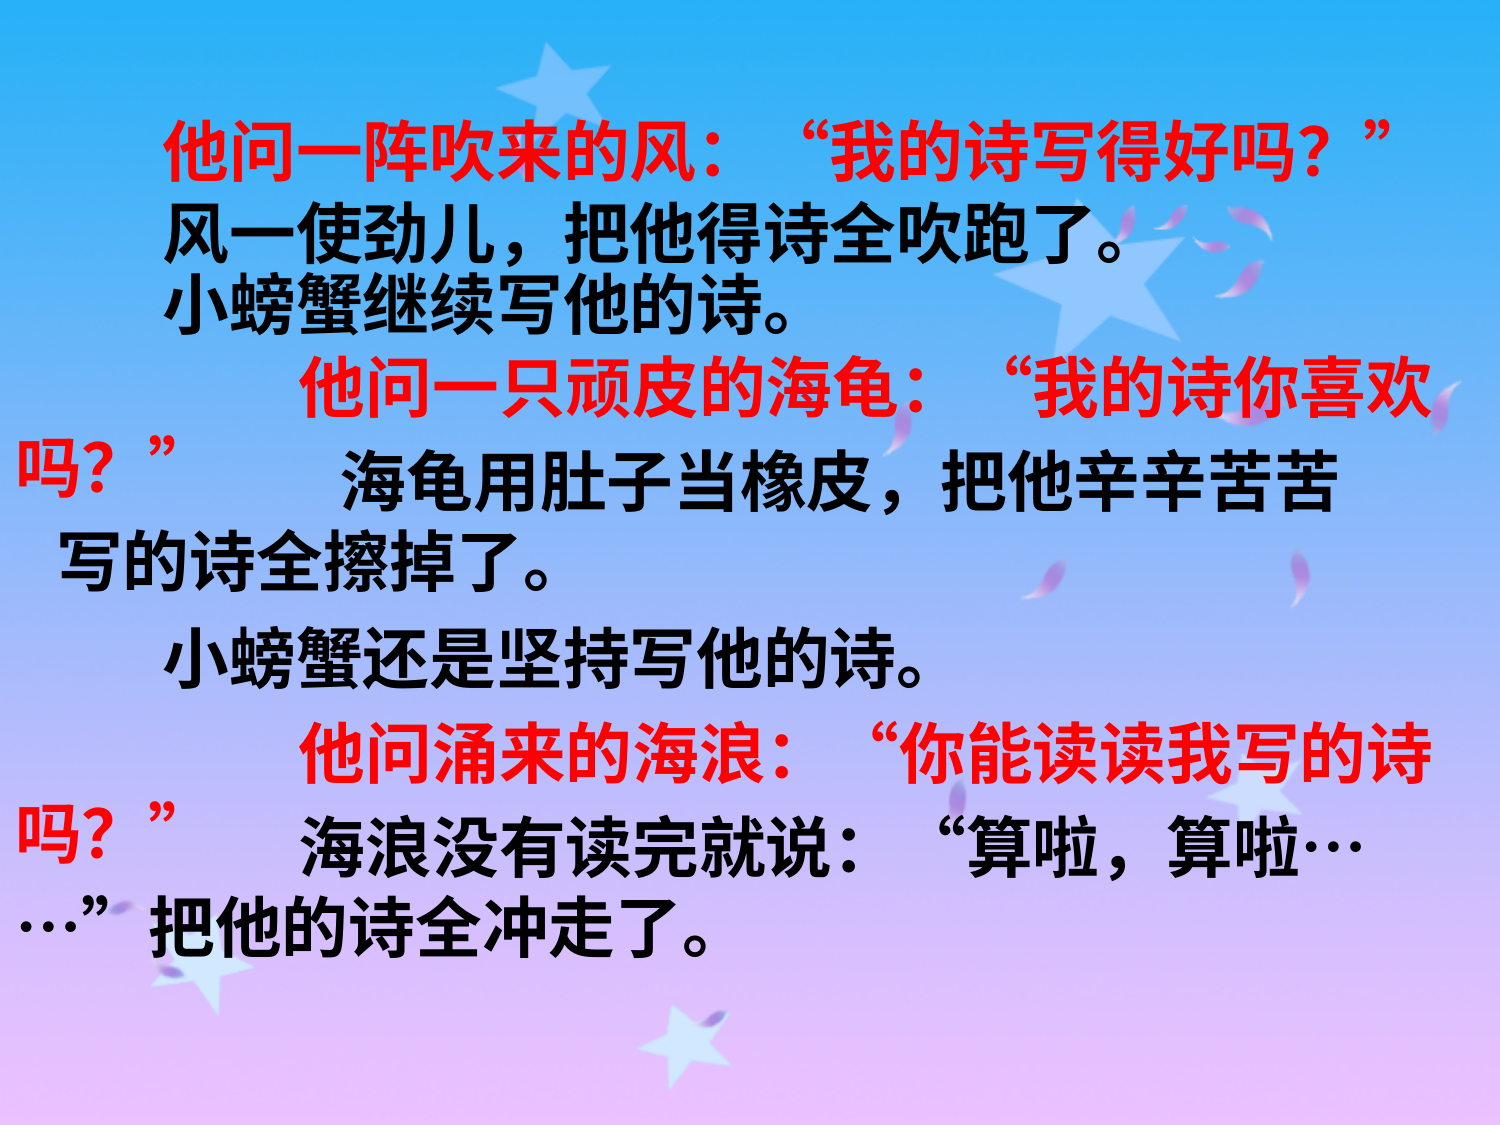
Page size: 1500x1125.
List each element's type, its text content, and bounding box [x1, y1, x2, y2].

text_box 风一使劲儿，把他得诗全吹跑了。 [147, 184, 1259, 280]
text_box 他问一阵吹来的风：“我的诗写得好吗？” [147, 101, 1500, 197]
text_box 他问一只顽皮的海龟：“我的诗你喜欢吗？” [0, 338, 1500, 434]
text_box 海浪没有读完就说：“算啦，算啦……”把他的诗全冲走了。 [0, 798, 1400, 974]
text_box 小螃蟹还是坚持写他的诗。 [147, 609, 1270, 704]
text_box 他问涌来的海浪：“你能读读我写的诗吗？” [0, 704, 1500, 800]
text_box 小螃蟹继续写他的诗。 [147, 255, 1247, 338]
text_box 海龟用肚子当橡皮，把他辛辛苦苦写的诗全擦掉了。 [41, 434, 1365, 608]
